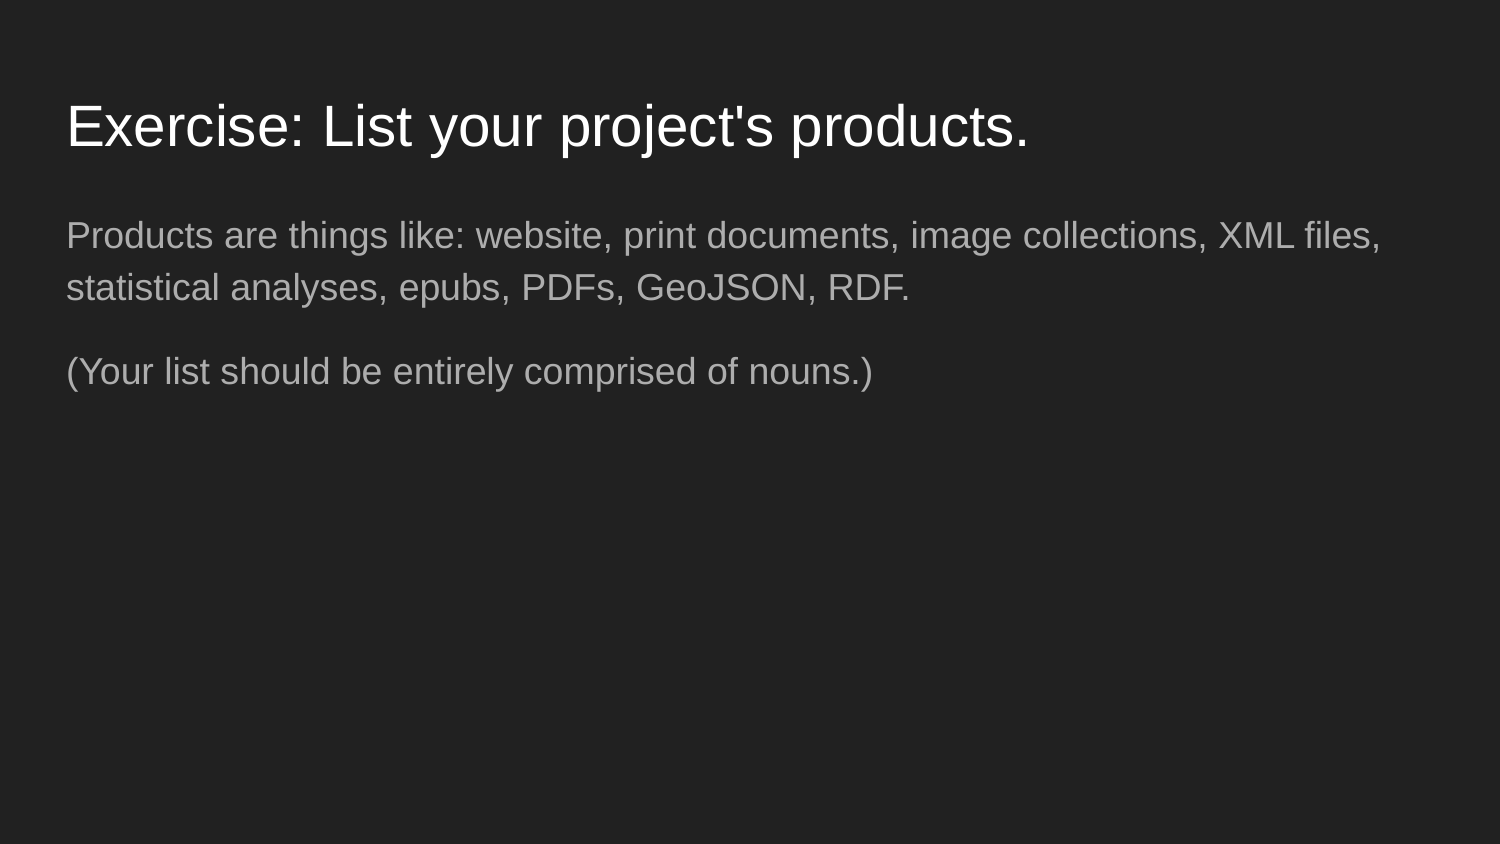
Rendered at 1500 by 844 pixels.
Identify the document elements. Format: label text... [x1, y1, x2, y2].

title Exercise: List your project's products. [51, 72, 1449, 167]
list Products are things like: website, print documents, image collections, XML files, statistical analyses, epubs, PDFs, GeoJSON, RDF. (Your list should be entirely comprised of nouns.) [51, 189, 1449, 750]
